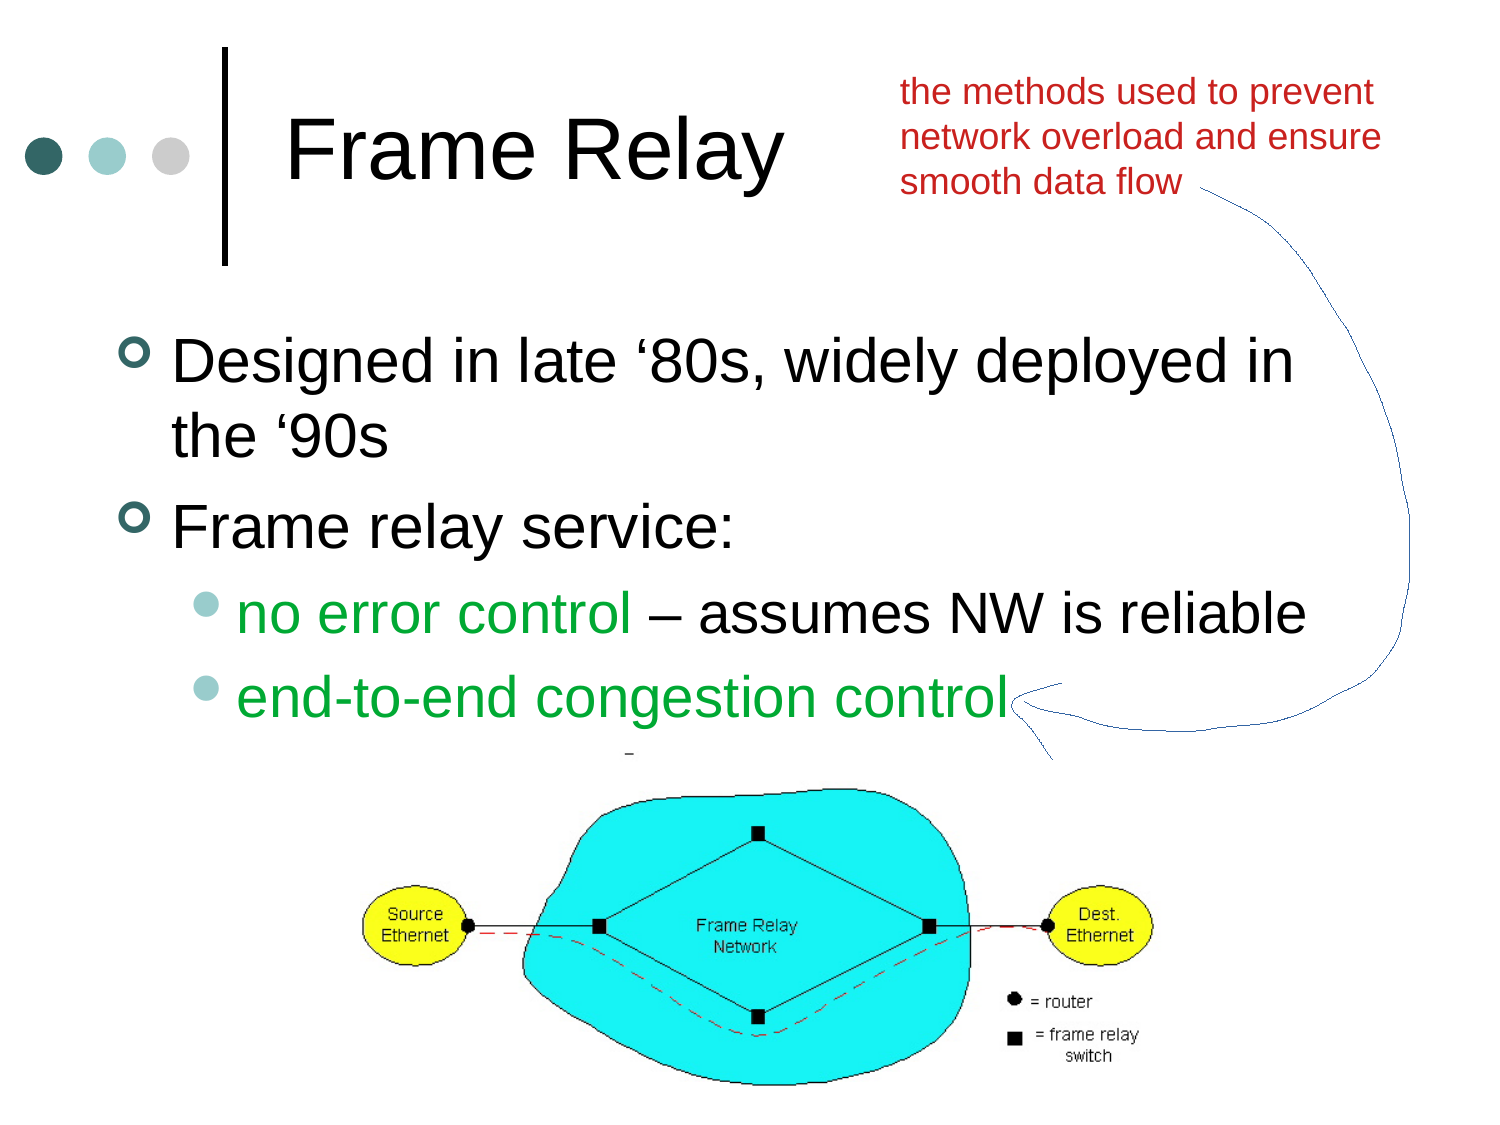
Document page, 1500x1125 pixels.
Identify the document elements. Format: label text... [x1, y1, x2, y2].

picture [360, 751, 1200, 1087]
list Designed in late ‘80s, widely deployed in the ‘90s Frame relay service: no error control – assumes NW is reliable end-to-end congestion control [100, 312, 1400, 988]
title Frame Relay [270, 19, 1421, 271]
text_box the methods used to prevent network overload and ensure smooth data flow [885, 60, 1426, 210]
